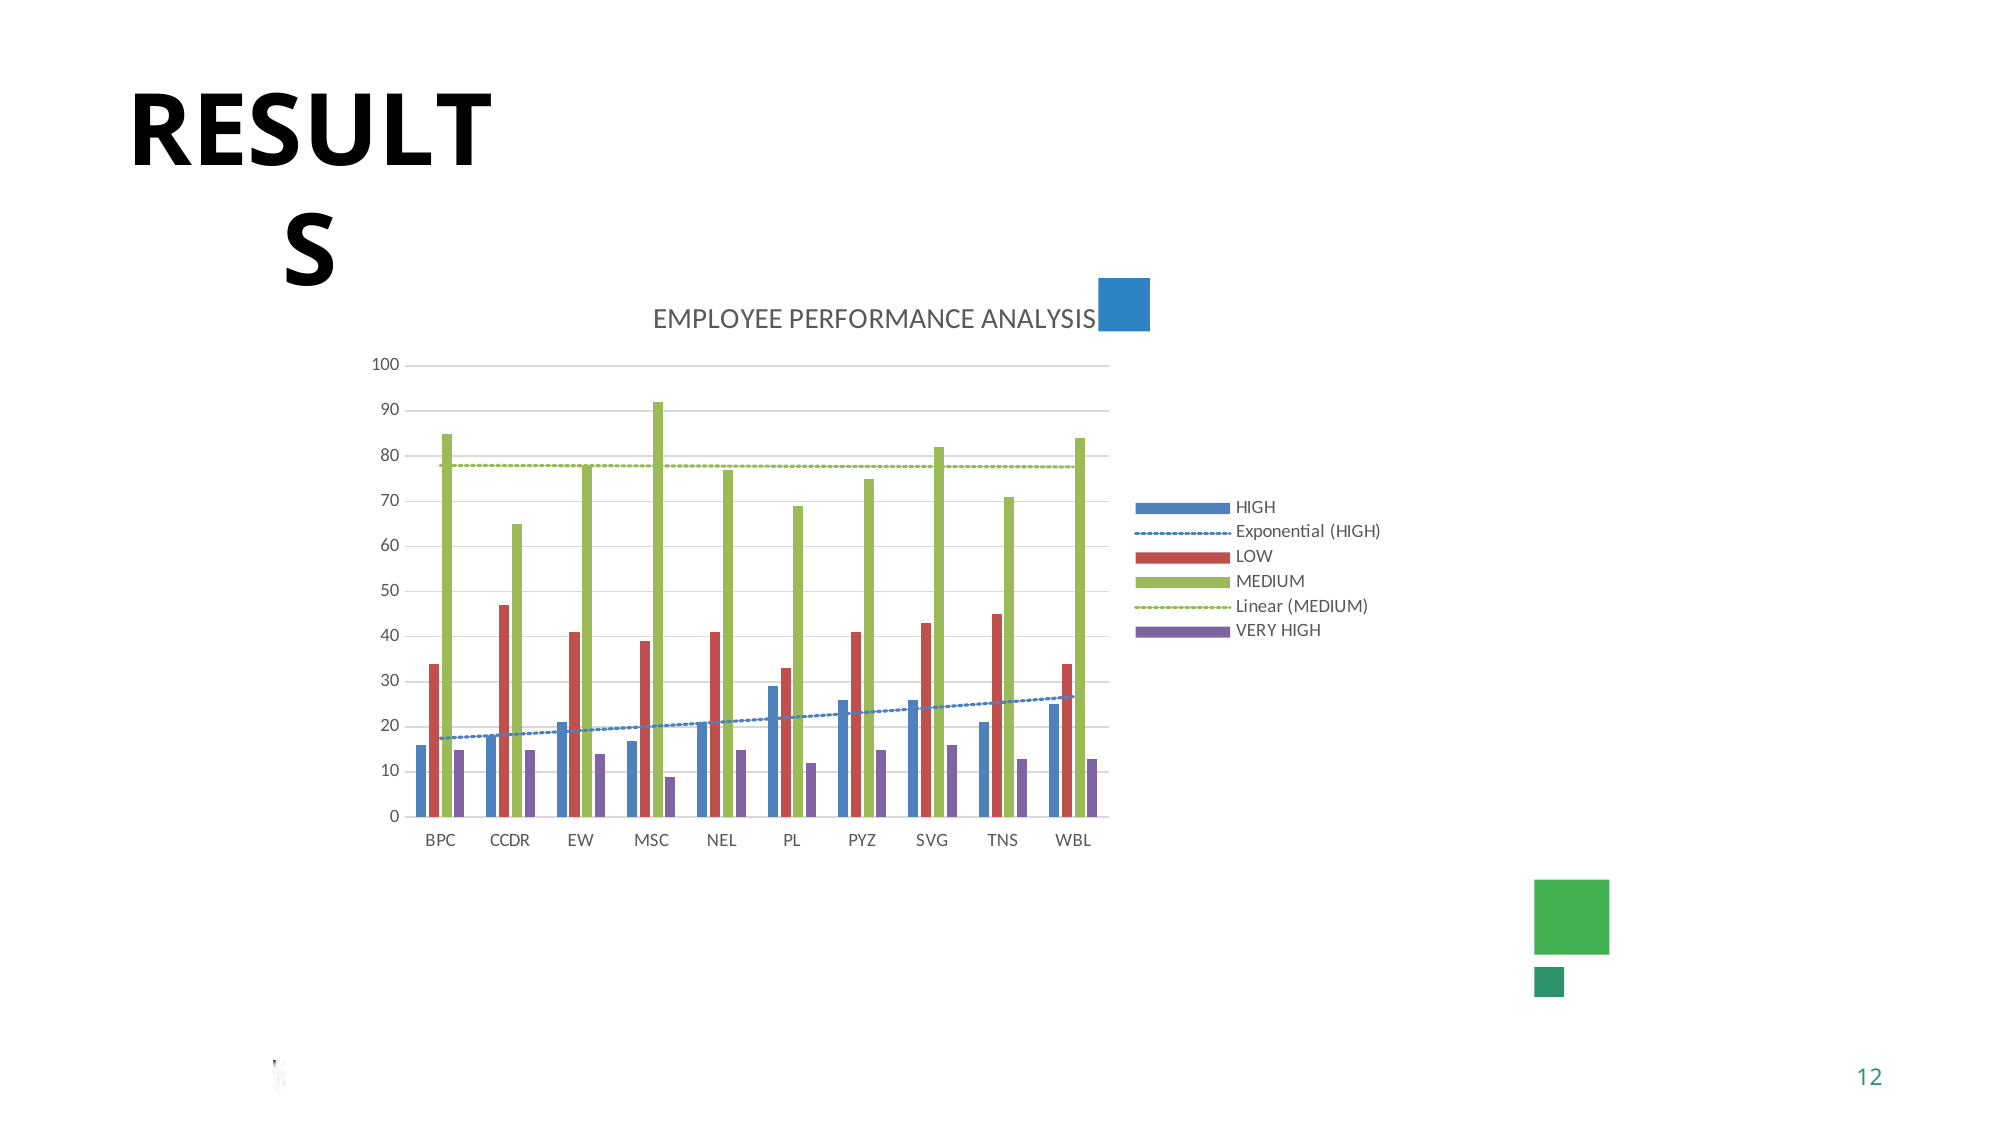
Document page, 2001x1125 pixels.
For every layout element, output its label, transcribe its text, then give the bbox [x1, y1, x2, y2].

picture [273, 1060, 286, 1091]
chart [350, 278, 1401, 863]
text_box [1534, 967, 1565, 997]
title RESULTS [123, 63, 524, 188]
text_box [1534, 879, 1610, 955]
text_box 12 [1849, 1061, 1888, 1094]
